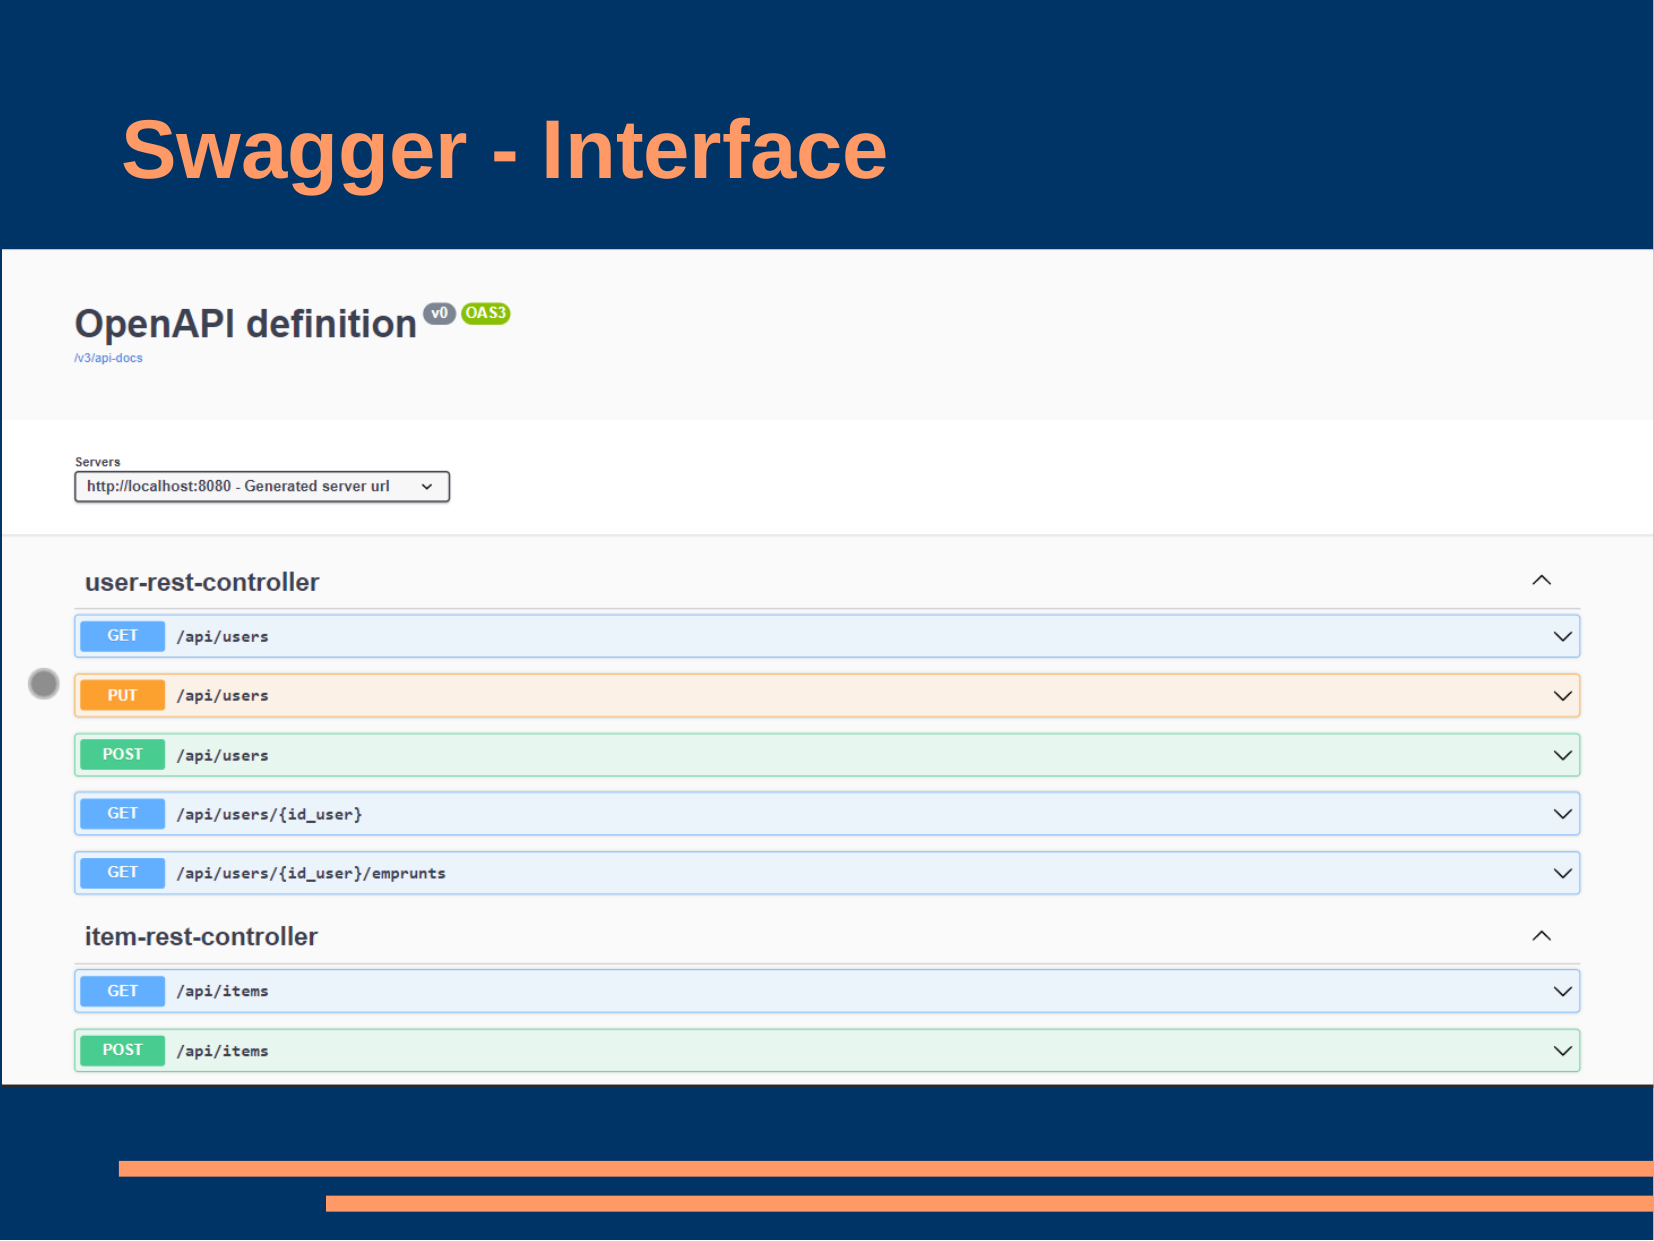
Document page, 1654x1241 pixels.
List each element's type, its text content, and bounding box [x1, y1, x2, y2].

title Swagger - Interface [121, 46, 1534, 249]
picture [2, 249, 1654, 1088]
